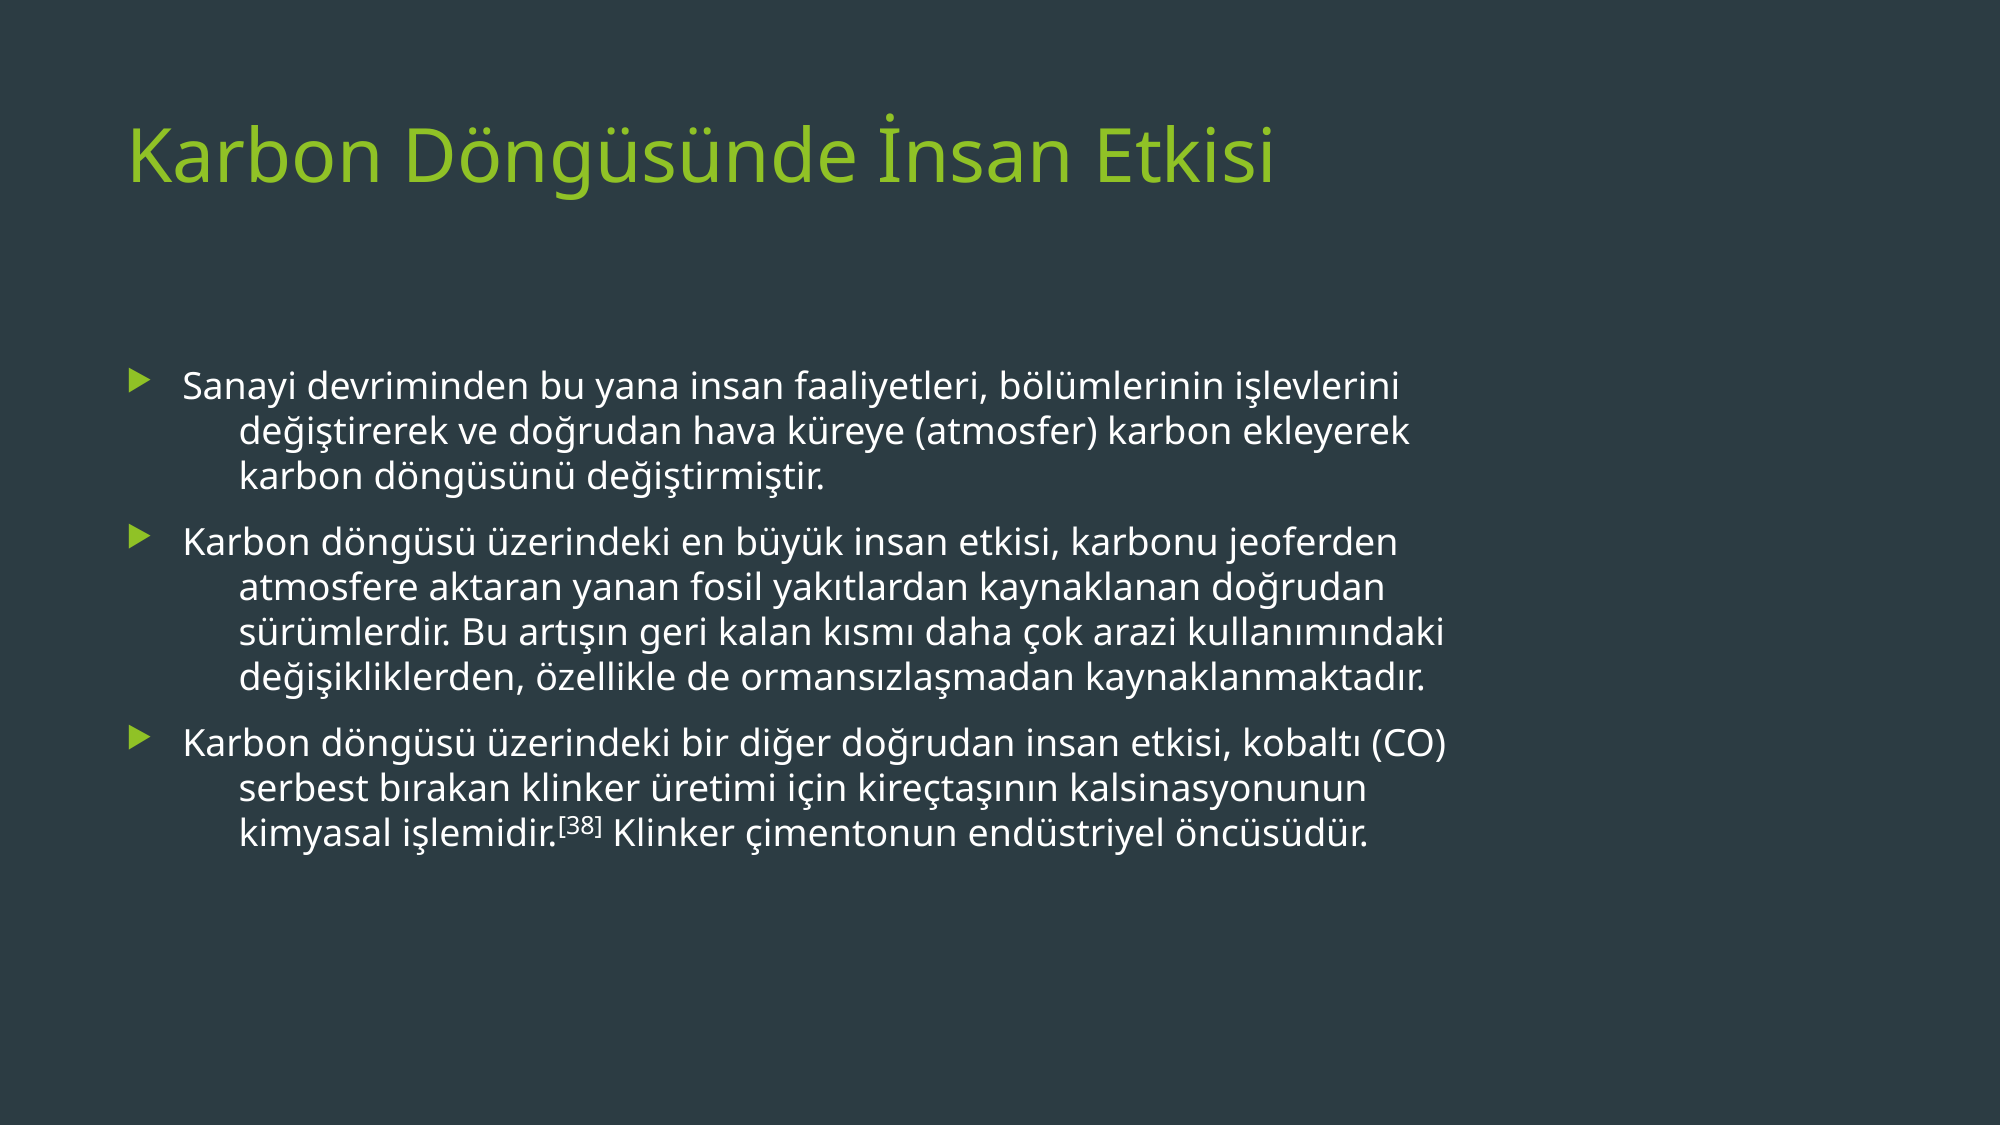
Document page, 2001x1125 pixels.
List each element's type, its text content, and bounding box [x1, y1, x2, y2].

list Sanayi devriminden bu yana insan faaliyetleri, bölümlerinin işlevlerini değiştirerek ve doğrudan hava küreye (atmosfer) karbon ekleyerek karbon döngüsünü değiştirmiştir. Karbon döngüsü üzerindeki en büyük insan etkisi, karbonu jeoferden atmosfere aktaran yanan fosil yakıtlardan kaynaklanan doğrudan sürümlerdir. Bu artışın geri kalan kısmı daha çok arazi kullanımındaki değişikliklerden, özellikle de ormansızlaşmadan kaynaklanmaktadır. Karbon döngüsü üzerindeki bir diğer doğrudan insan etkisi, kobaltı (CO) serbest bırakan klinker üretimi için kireçtaşının kalsinasyonunun kimyasal işlemidir.[38] Klinker çimentonun endüstriyel öncüsüdür. [111, 354, 1522, 992]
title Karbon Döngüsünde İnsan Etkisi [111, 99, 1522, 317]
